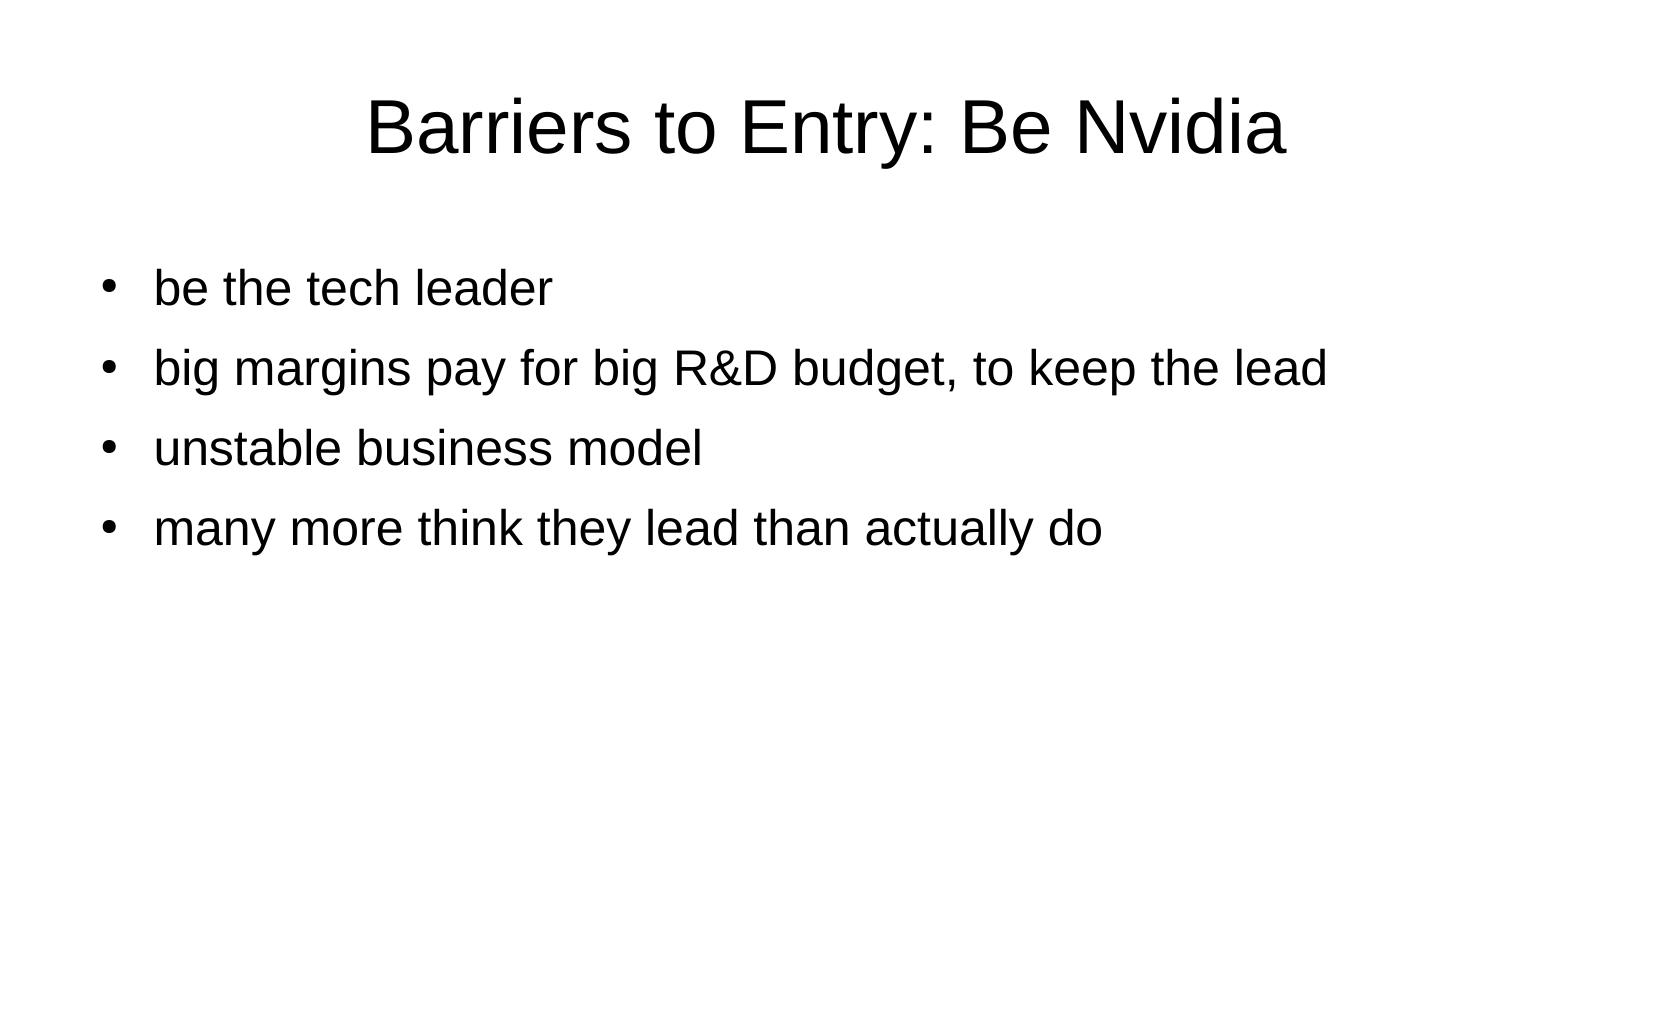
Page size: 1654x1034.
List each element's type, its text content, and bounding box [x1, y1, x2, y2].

list be the tech leader big margins pay for big R&D budget, to keep the lead unstable business model many more think they lead than actually do [82, 259, 1571, 898]
title Barriers to Entry: Be Nvidia [82, 41, 1571, 214]
